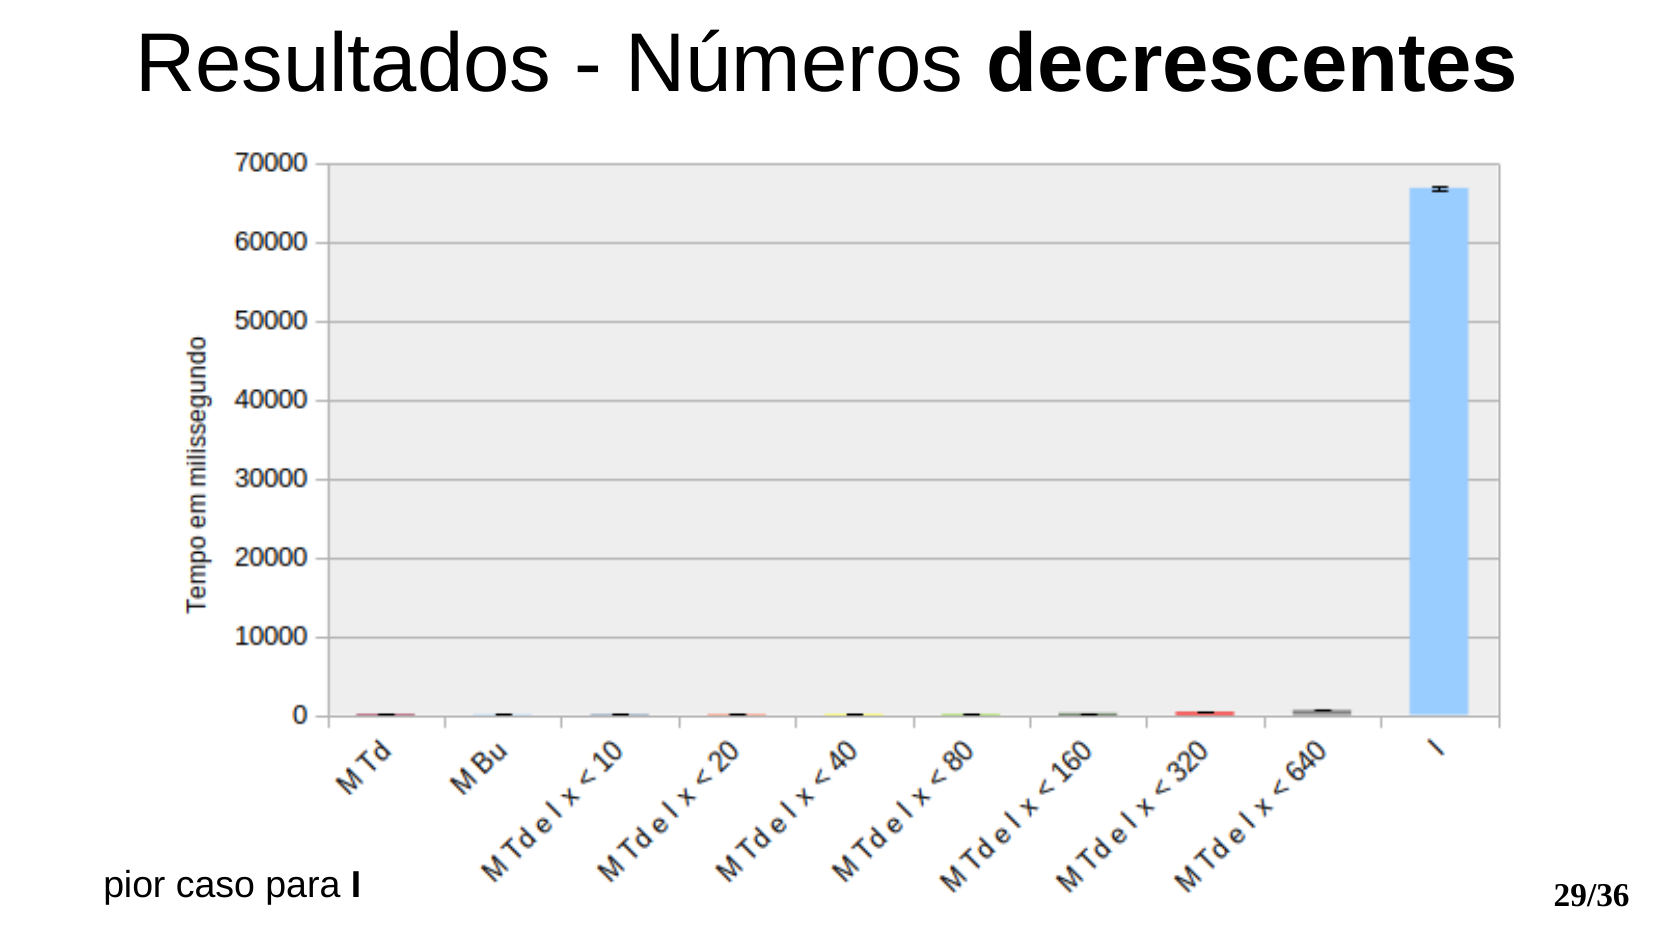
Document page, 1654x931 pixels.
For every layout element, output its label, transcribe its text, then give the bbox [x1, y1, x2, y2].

picture [127, 147, 1526, 930]
text_box pior caso para I [88, 856, 377, 914]
title Resultados - Números decrescentes [82, 16, 1571, 110]
